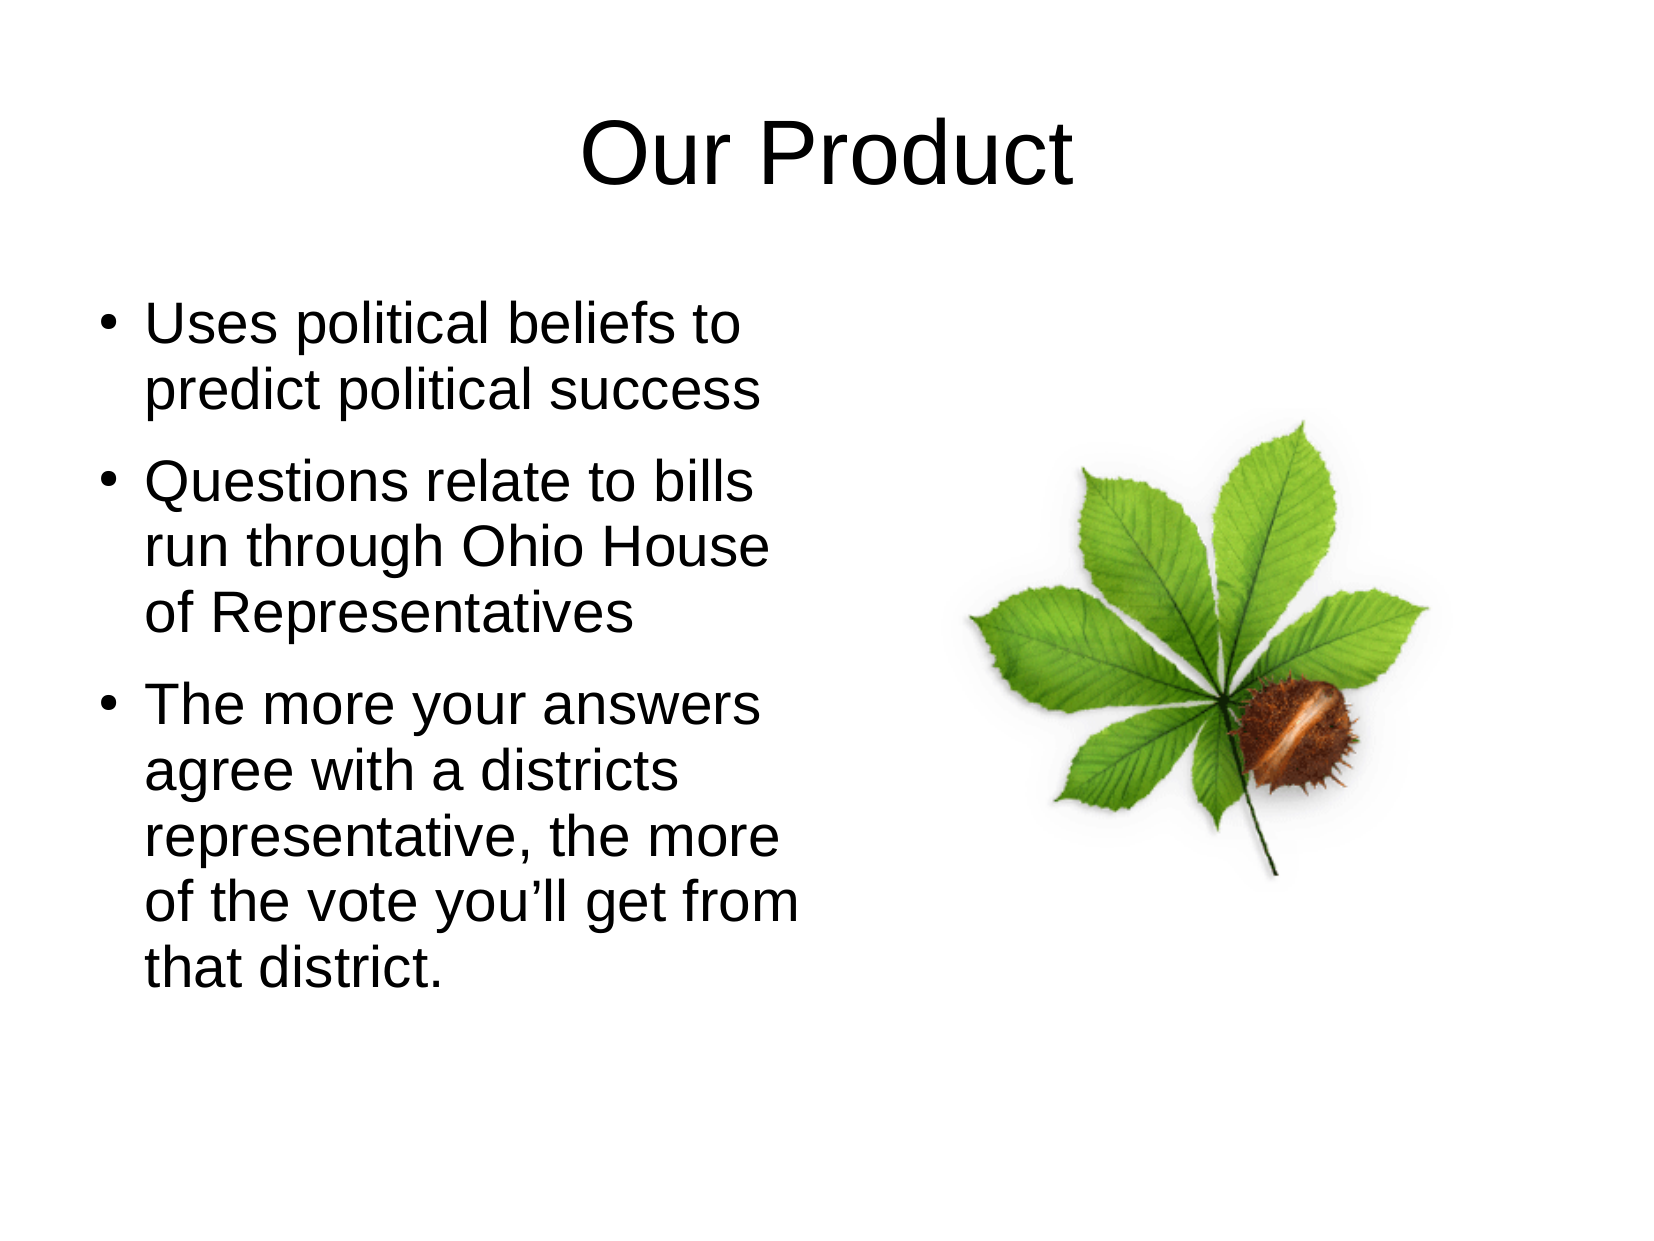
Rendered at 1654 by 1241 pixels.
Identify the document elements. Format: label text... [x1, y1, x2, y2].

picture [845, 408, 1572, 892]
title Our Product [82, 49, 1571, 257]
list Uses political beliefs to predict political success Questions relate to bills run through Ohio House of Representatives The more your answers agree with a districts representative, the more of the vote you’ll get from that district. [82, 290, 809, 1010]
